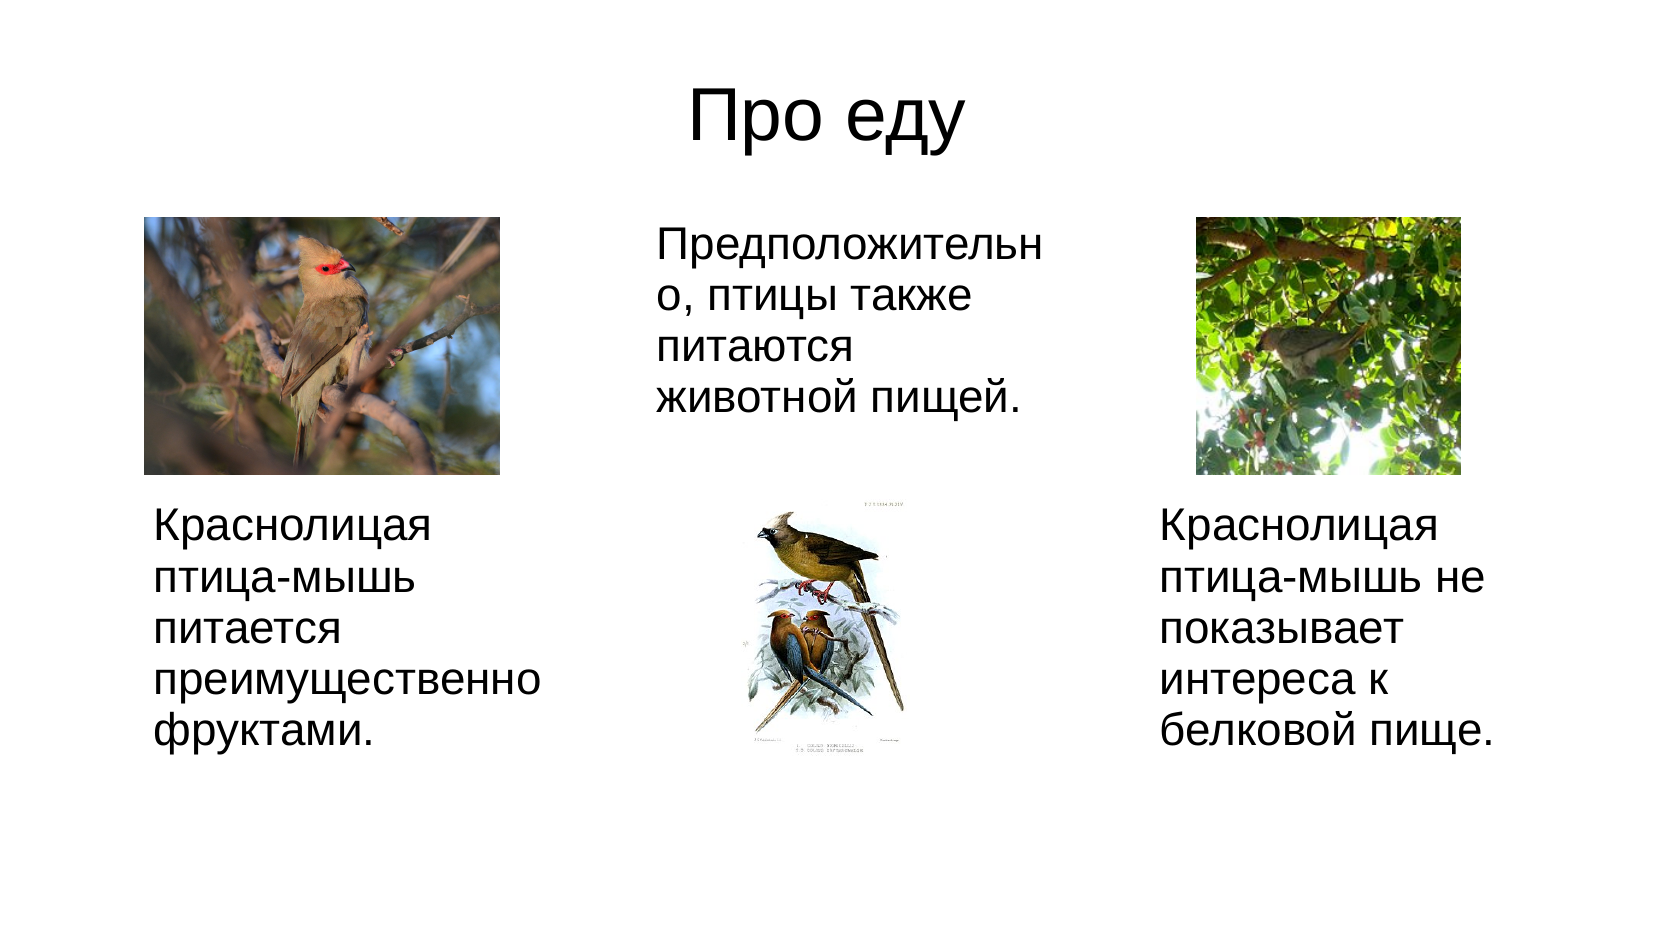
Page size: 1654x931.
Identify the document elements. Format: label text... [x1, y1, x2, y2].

list Краснолицая птица-мышь не показывает интереса к белковой пище. [1088, 499, 1569, 757]
picture [741, 499, 910, 757]
picture [1196, 217, 1461, 475]
list Краснолицая птица-мышь питается преимущественно фруктами. [82, 499, 562, 757]
picture [144, 217, 500, 475]
list Предположительно, птицы также питаются животной пищей. [585, 217, 1065, 475]
title Про еду [82, 37, 1571, 193]
